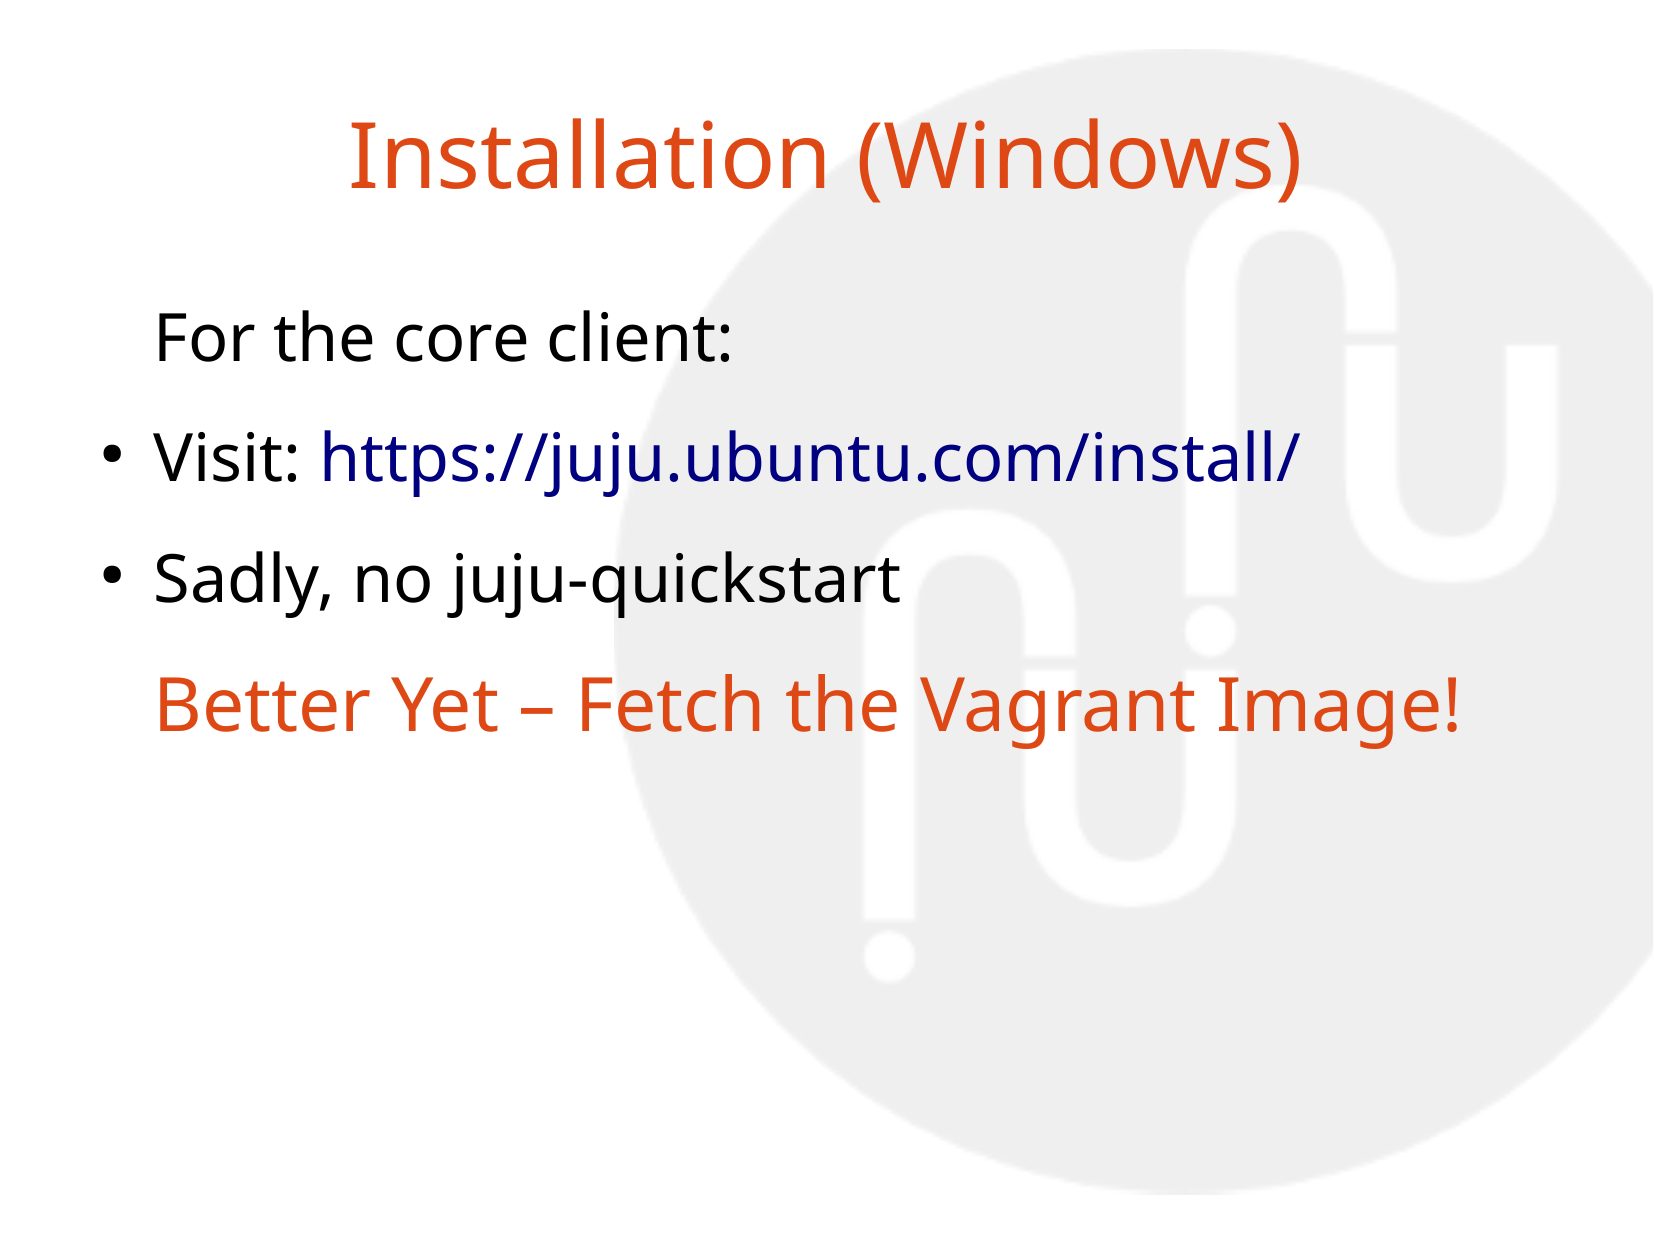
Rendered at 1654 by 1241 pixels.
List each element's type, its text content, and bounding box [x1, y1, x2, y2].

list For the core client: Visit: https://juju.ubuntu.com/install/ Sadly, no juju-quickstart Better Yet – Fetch the Vagrant Image! [82, 290, 1571, 1010]
title Installation (Windows) [82, 49, 1571, 257]
picture [614, 49, 1654, 1195]
